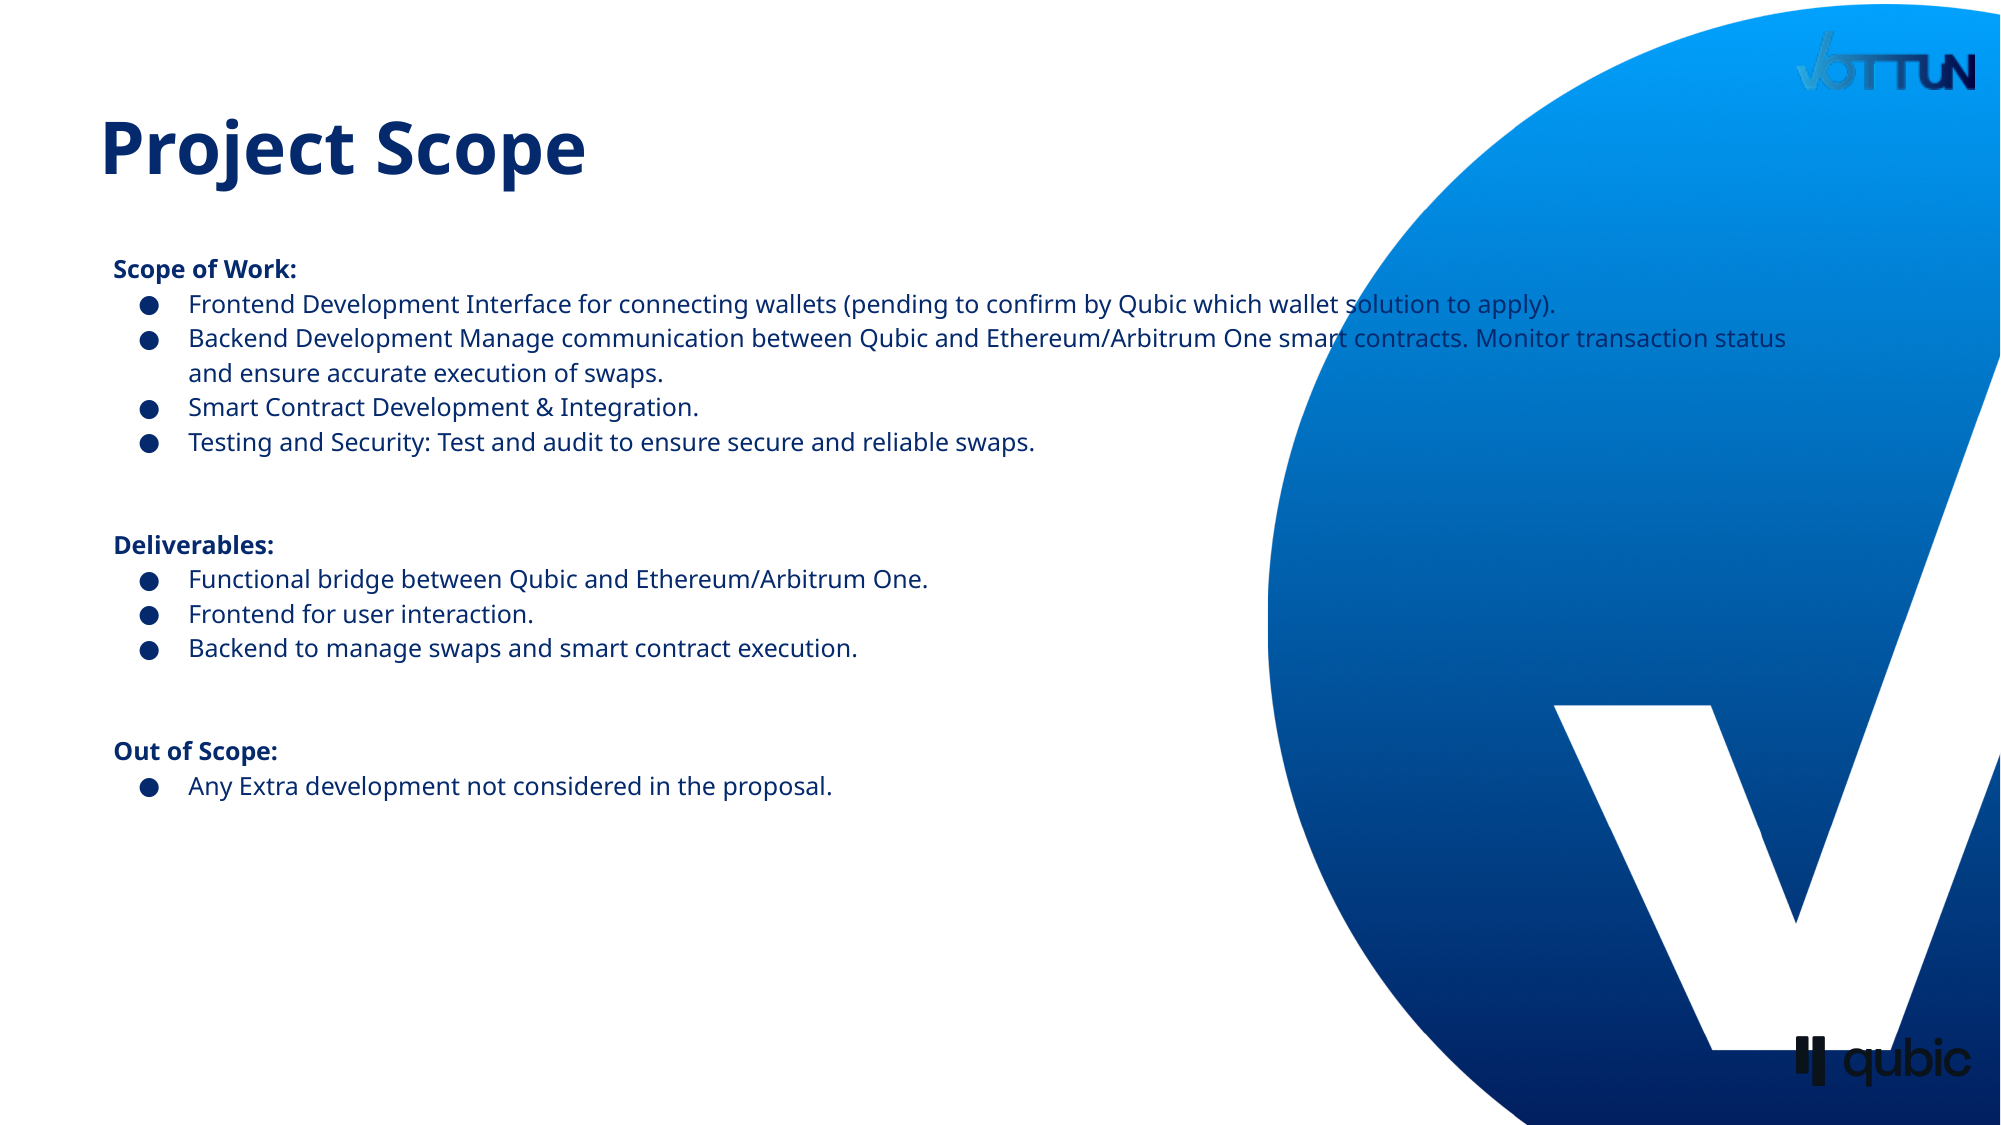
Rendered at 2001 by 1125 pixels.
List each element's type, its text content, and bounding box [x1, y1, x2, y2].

picture [1267, 4, 2001, 1125]
text_box Scope of Work: Frontend Development Interface for connecting wallets (pending to confirm by Qubic which wallet solution to apply). Backend Development Manage communication between Qubic and Ethereum/Arbitrum One smart contracts. Monitor transaction status and ensure accurate execution of swaps. Smart Contract Development & Integration. Testing and Security: Test and audit to ensure secure and reliable swaps. Deliverables: Functional bridge between Qubic and Ethereum/Arbitrum One. Frontend for user interaction. Backend to manage swaps and smart contract execution. Out of Scope: Any Extra development not considered in the proposal. [98, 241, 1847, 843]
text_box Project Scope [84, 94, 1822, 198]
